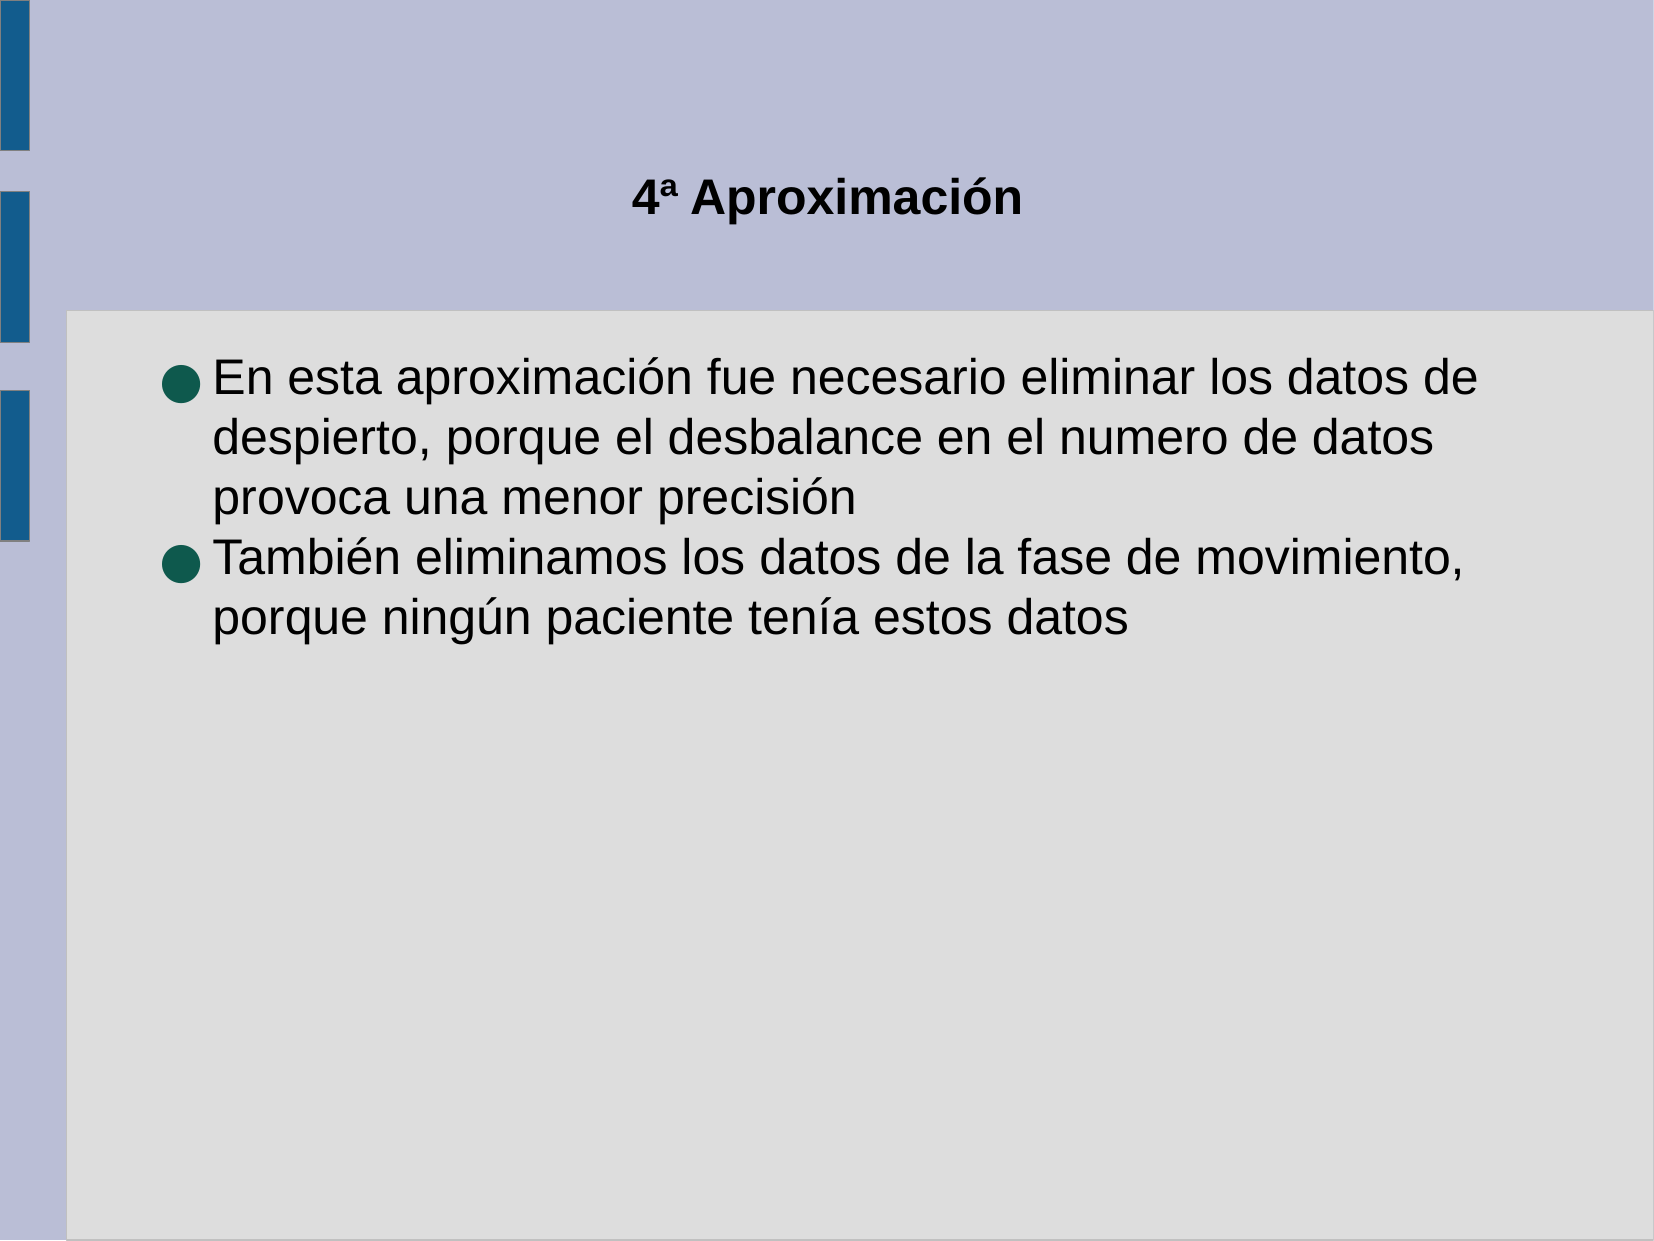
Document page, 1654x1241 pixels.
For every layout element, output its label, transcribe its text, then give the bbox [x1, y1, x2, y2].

text_box En esta aproximación fue necesario eliminar los datos de despierto, porque el desbalance en el numero de datos provoca una menor precisión También eliminamos los datos de la fase de movimiento, porque ningún paciente tenía estos datos [141, 344, 1535, 1126]
text_box 4ª Aproximación [121, 91, 1534, 299]
